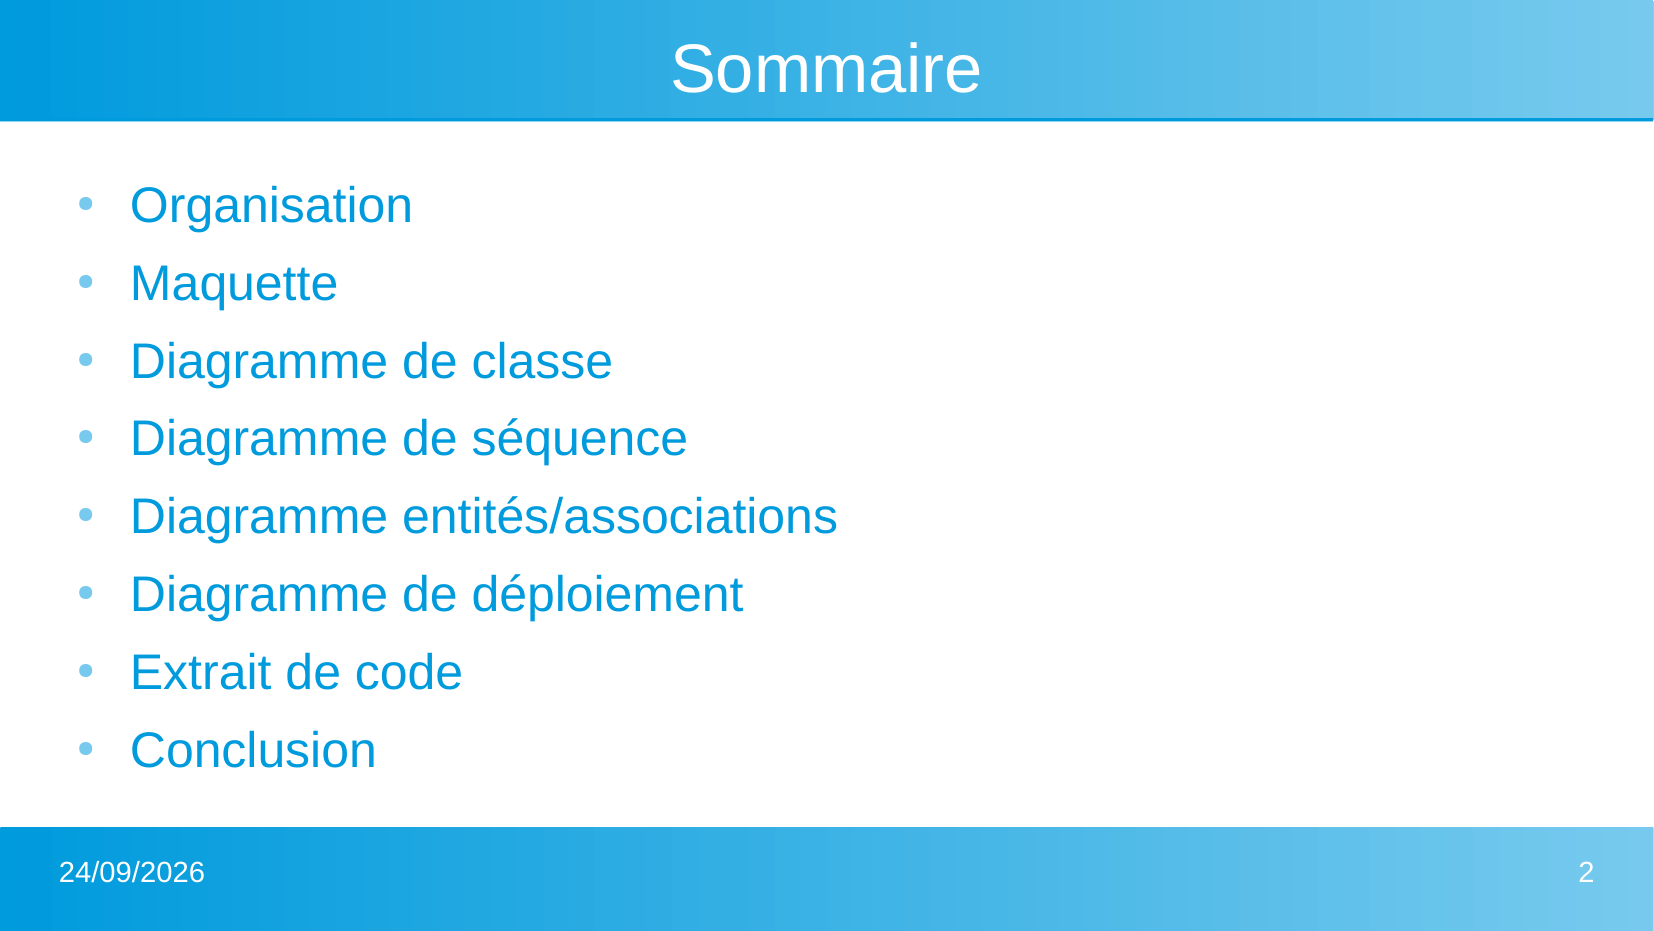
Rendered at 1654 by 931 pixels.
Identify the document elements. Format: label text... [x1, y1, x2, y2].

title Sommaire [59, 29, 1595, 108]
list Organisation Maquette Diagramme de classe Diagramme de séquence Diagramme entités/associations Diagramme de déploiement Extrait de code Conclusion [59, 177, 1595, 768]
